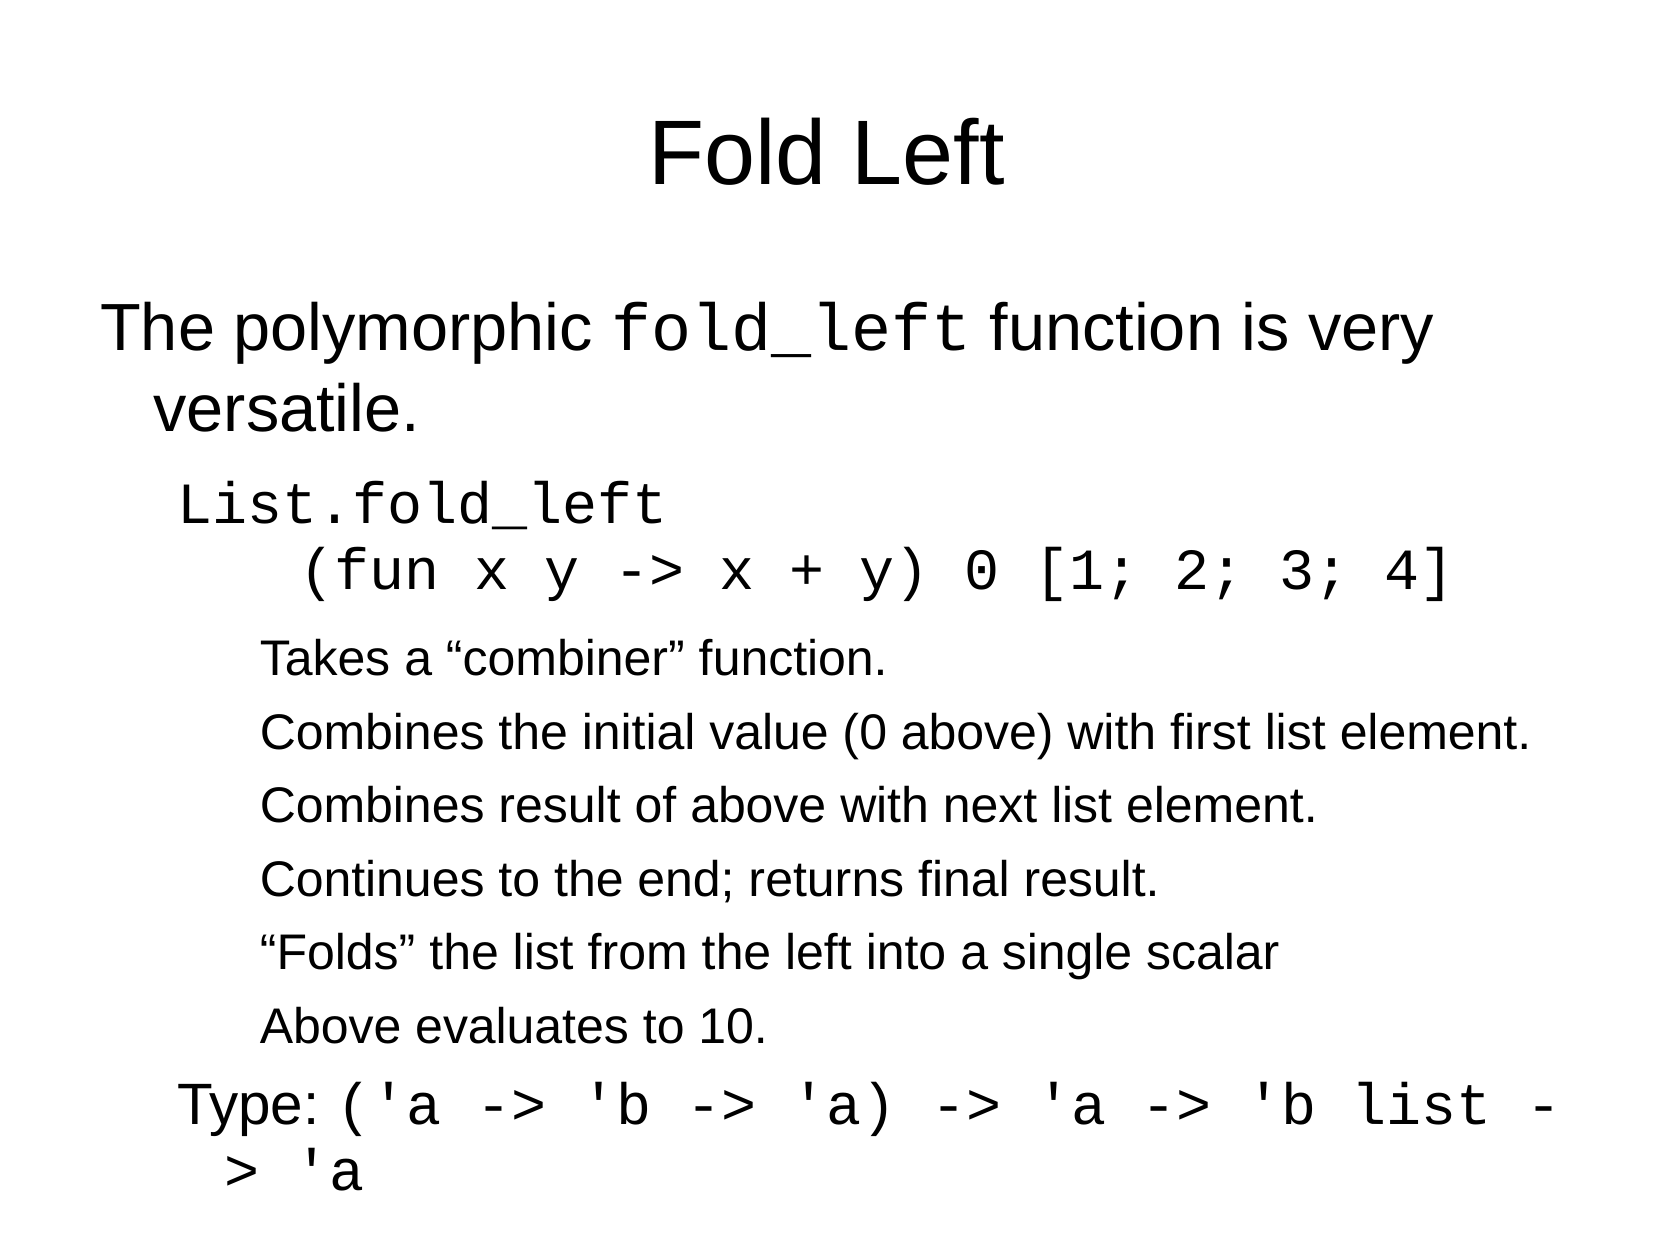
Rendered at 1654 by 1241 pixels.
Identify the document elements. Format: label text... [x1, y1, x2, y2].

list The polymorphic fold_left function is very versatile. List.fold_left (fun x y -> x + y) 0 [1; 2; 3; 4] Takes a “combiner” function. Combines the initial value (0 above) with first list element. Combines result of above with next list element. Continues to the end; returns final result. “Folds” the list from the left into a single scalar Above evaluates to 10. Type: ('a -> 'b -> 'a) -> 'a -> 'b list -> 'a [82, 290, 1571, 1196]
title Fold Left [82, 56, 1571, 250]
